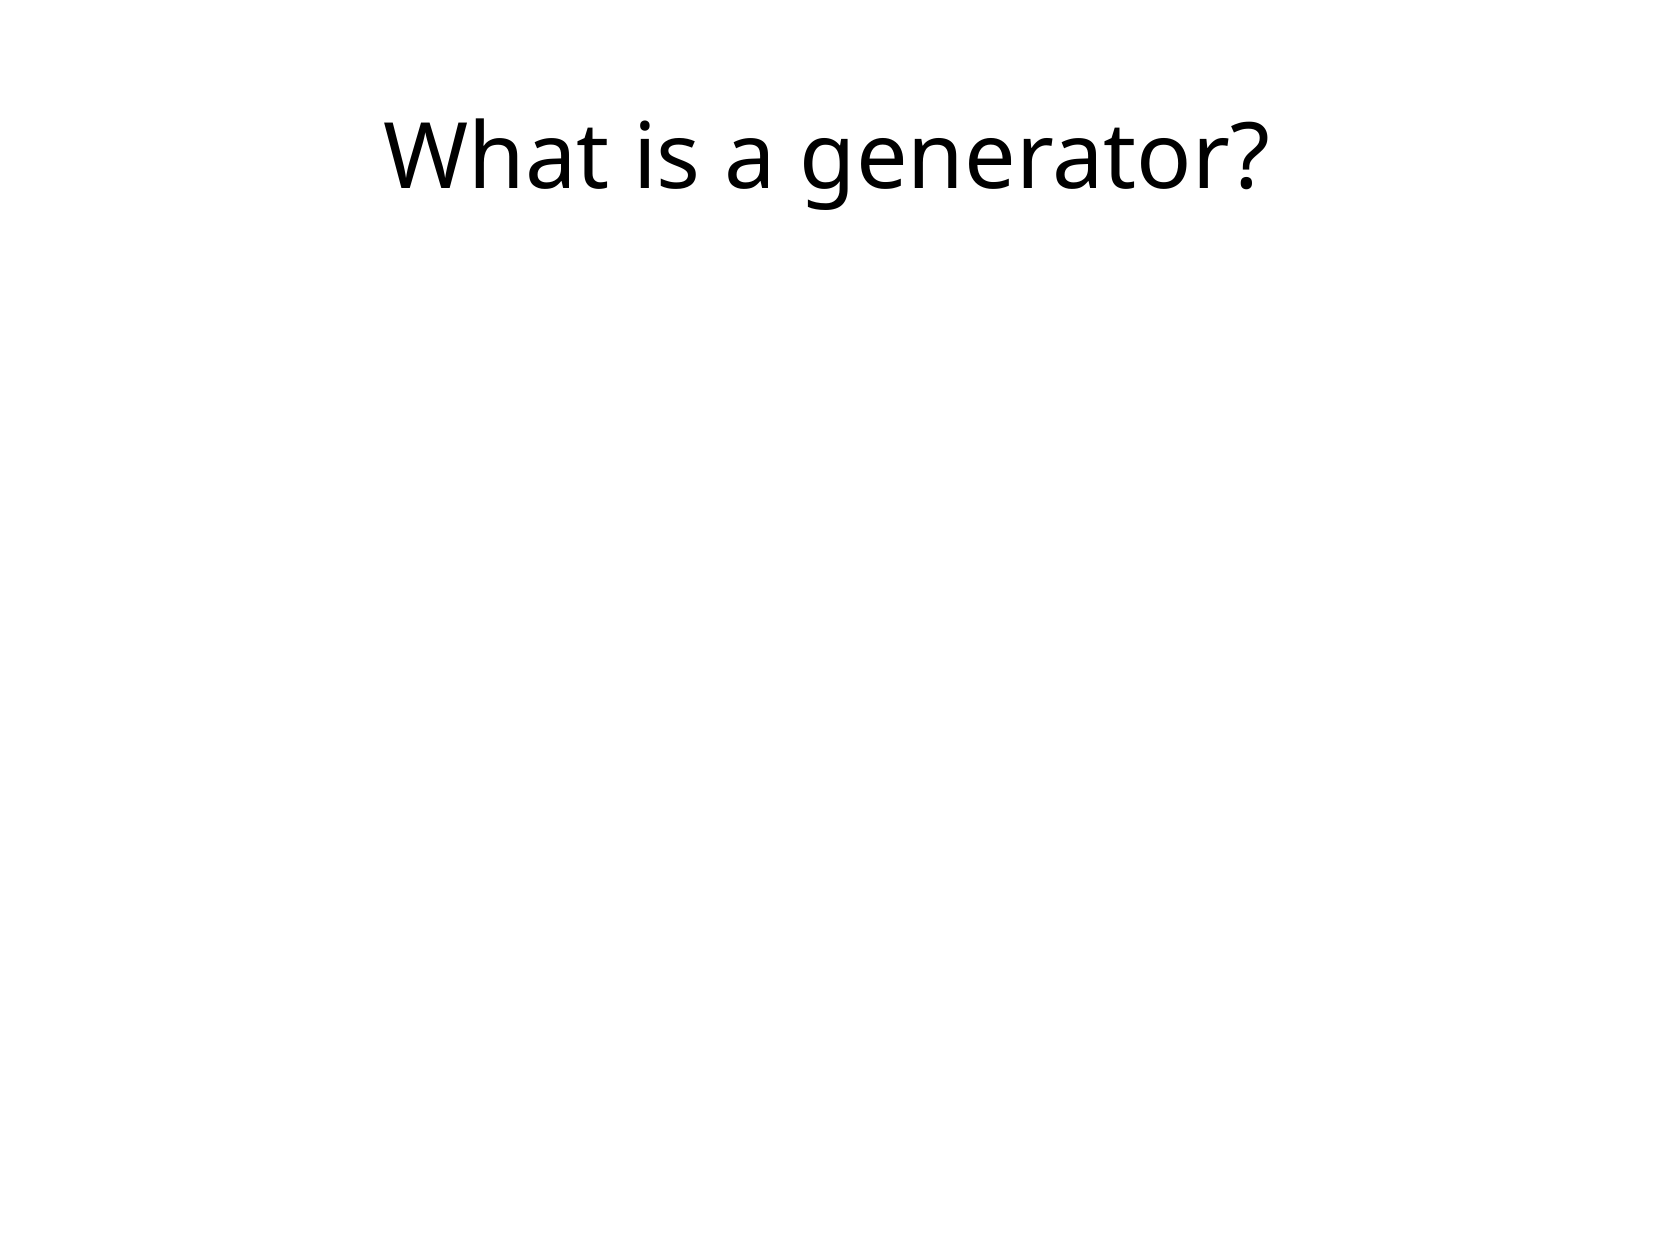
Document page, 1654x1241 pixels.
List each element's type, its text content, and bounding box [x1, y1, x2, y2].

title What is a generator? [82, 49, 1571, 257]
